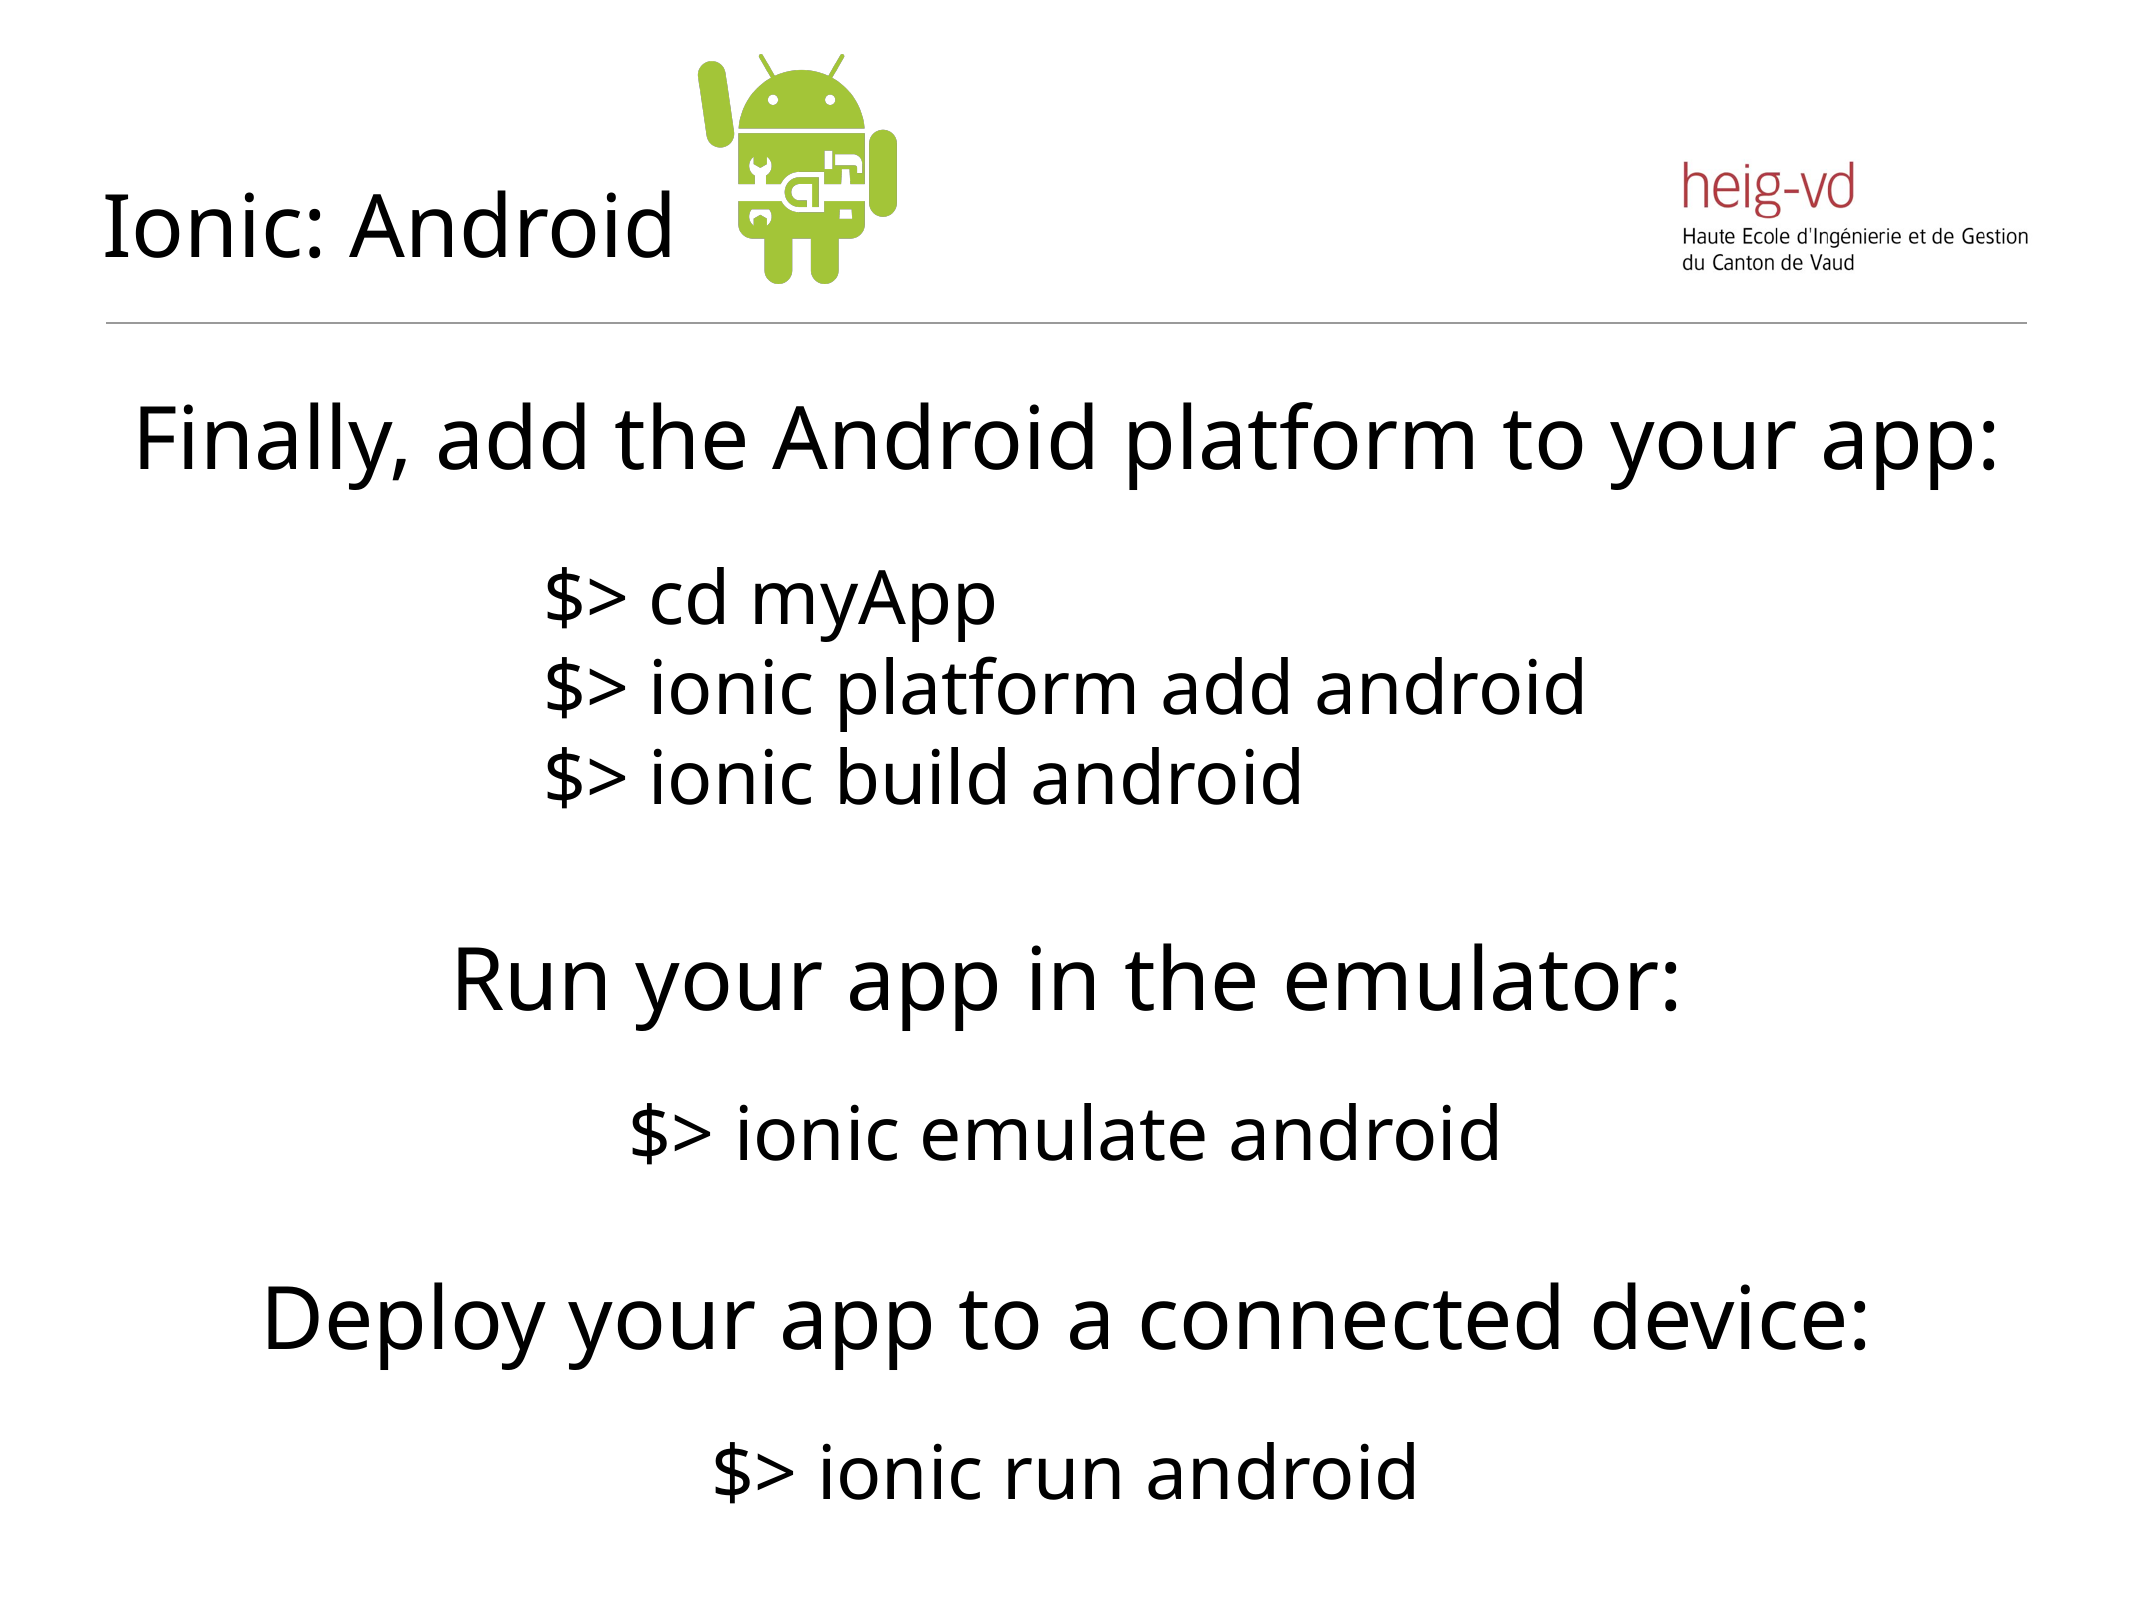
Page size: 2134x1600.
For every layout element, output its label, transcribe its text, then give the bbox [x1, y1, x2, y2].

title Ionic: Android [917, 54, 2040, 284]
text_box $> ionic run android [703, 1415, 1430, 1523]
text_box Run your app in the emulator: [441, 914, 1692, 1037]
text_box Finally, add the Android platform to your app: [123, 373, 2010, 495]
picture [686, 54, 917, 284]
title Ionic: Android [93, 54, 686, 284]
text_box $> ionic emulate android [620, 1077, 1513, 1184]
text_box Deploy your app to a connected device: [252, 1253, 1881, 1376]
text_box $> cd myApp $> ionic platform add android $> ionic build android [534, 540, 1599, 828]
